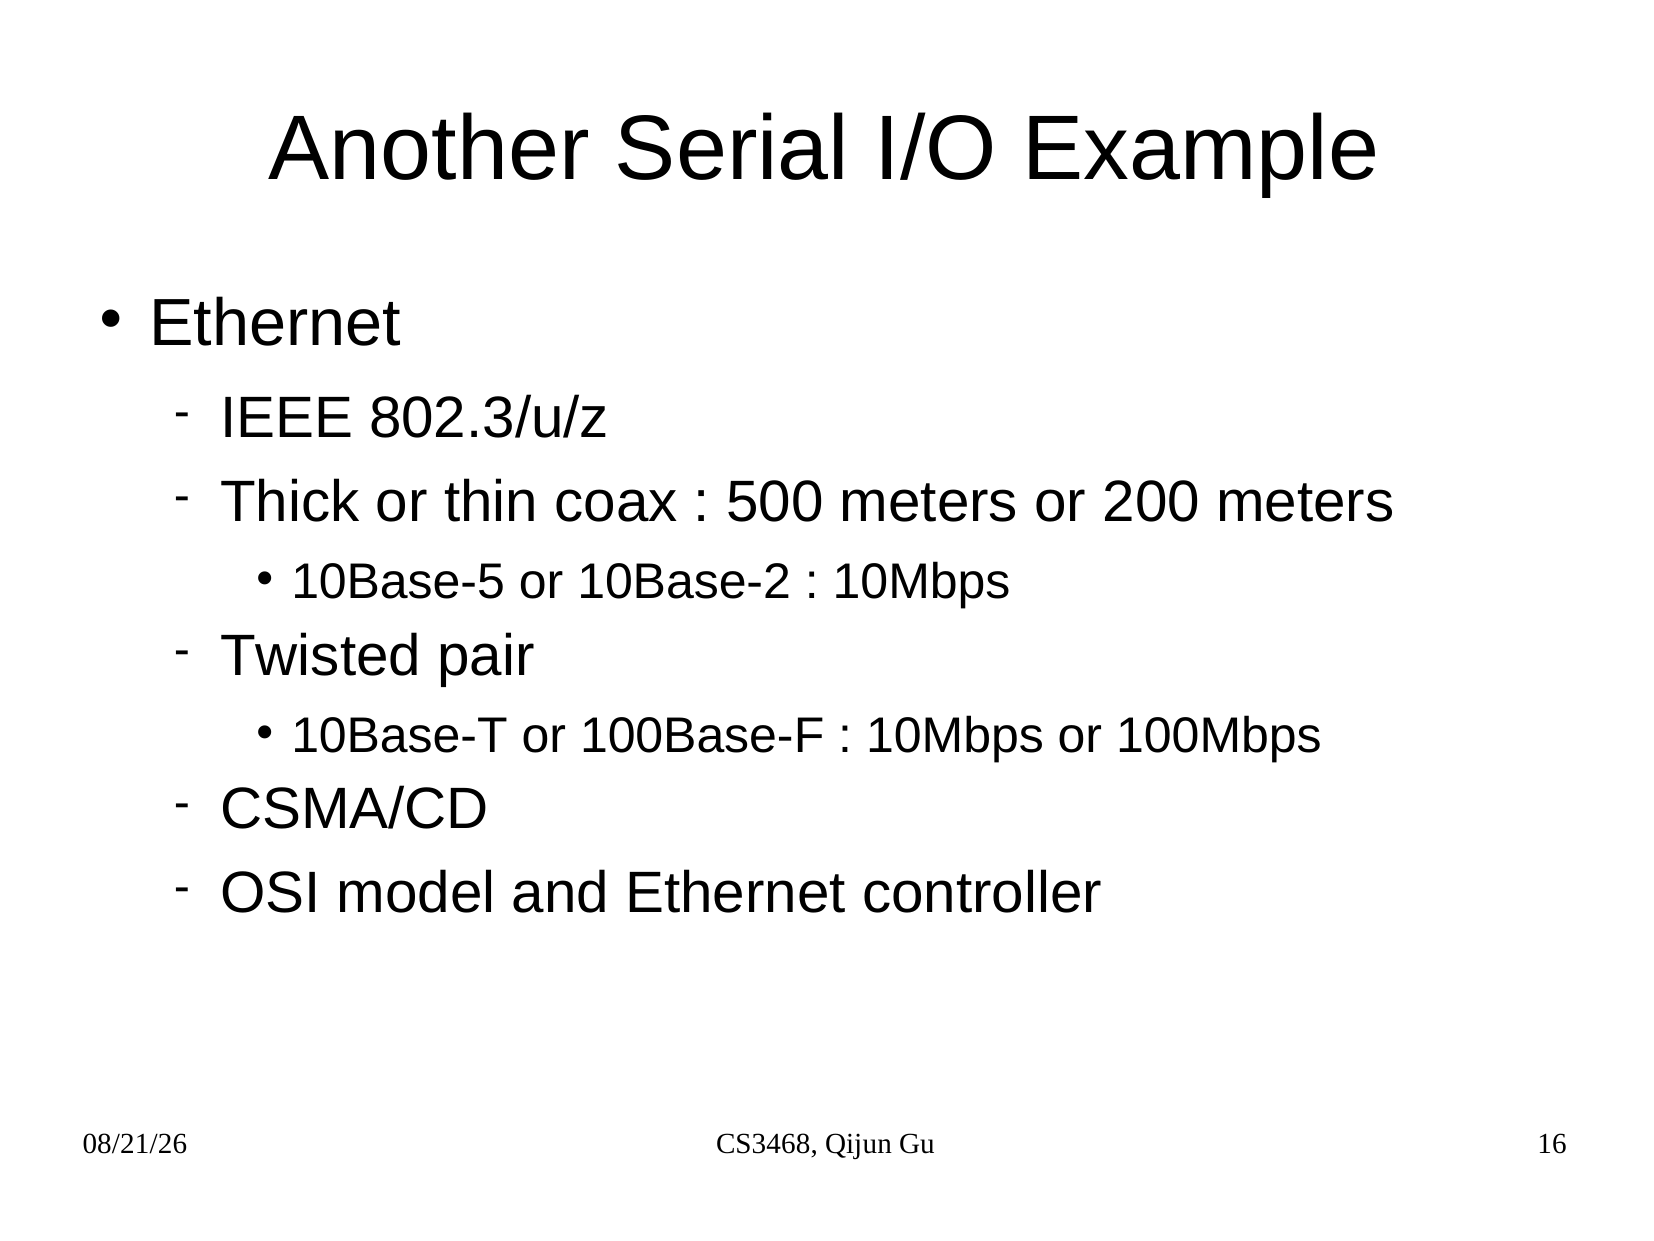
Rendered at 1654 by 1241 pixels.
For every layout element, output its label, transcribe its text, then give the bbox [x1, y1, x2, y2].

list Ethernet IEEE 802.3/u/z Thick or thin coax : 500 meters or 200 meters 10Base-5 or 10Base-2 : 10Mbps Twisted pair 10Base-T or 100Base-F : 10Mbps or 100Mbps CSMA/CD OSI model and Ethernet controller [82, 290, 1567, 1091]
title Another Serial I/O Example [82, 56, 1567, 246]
